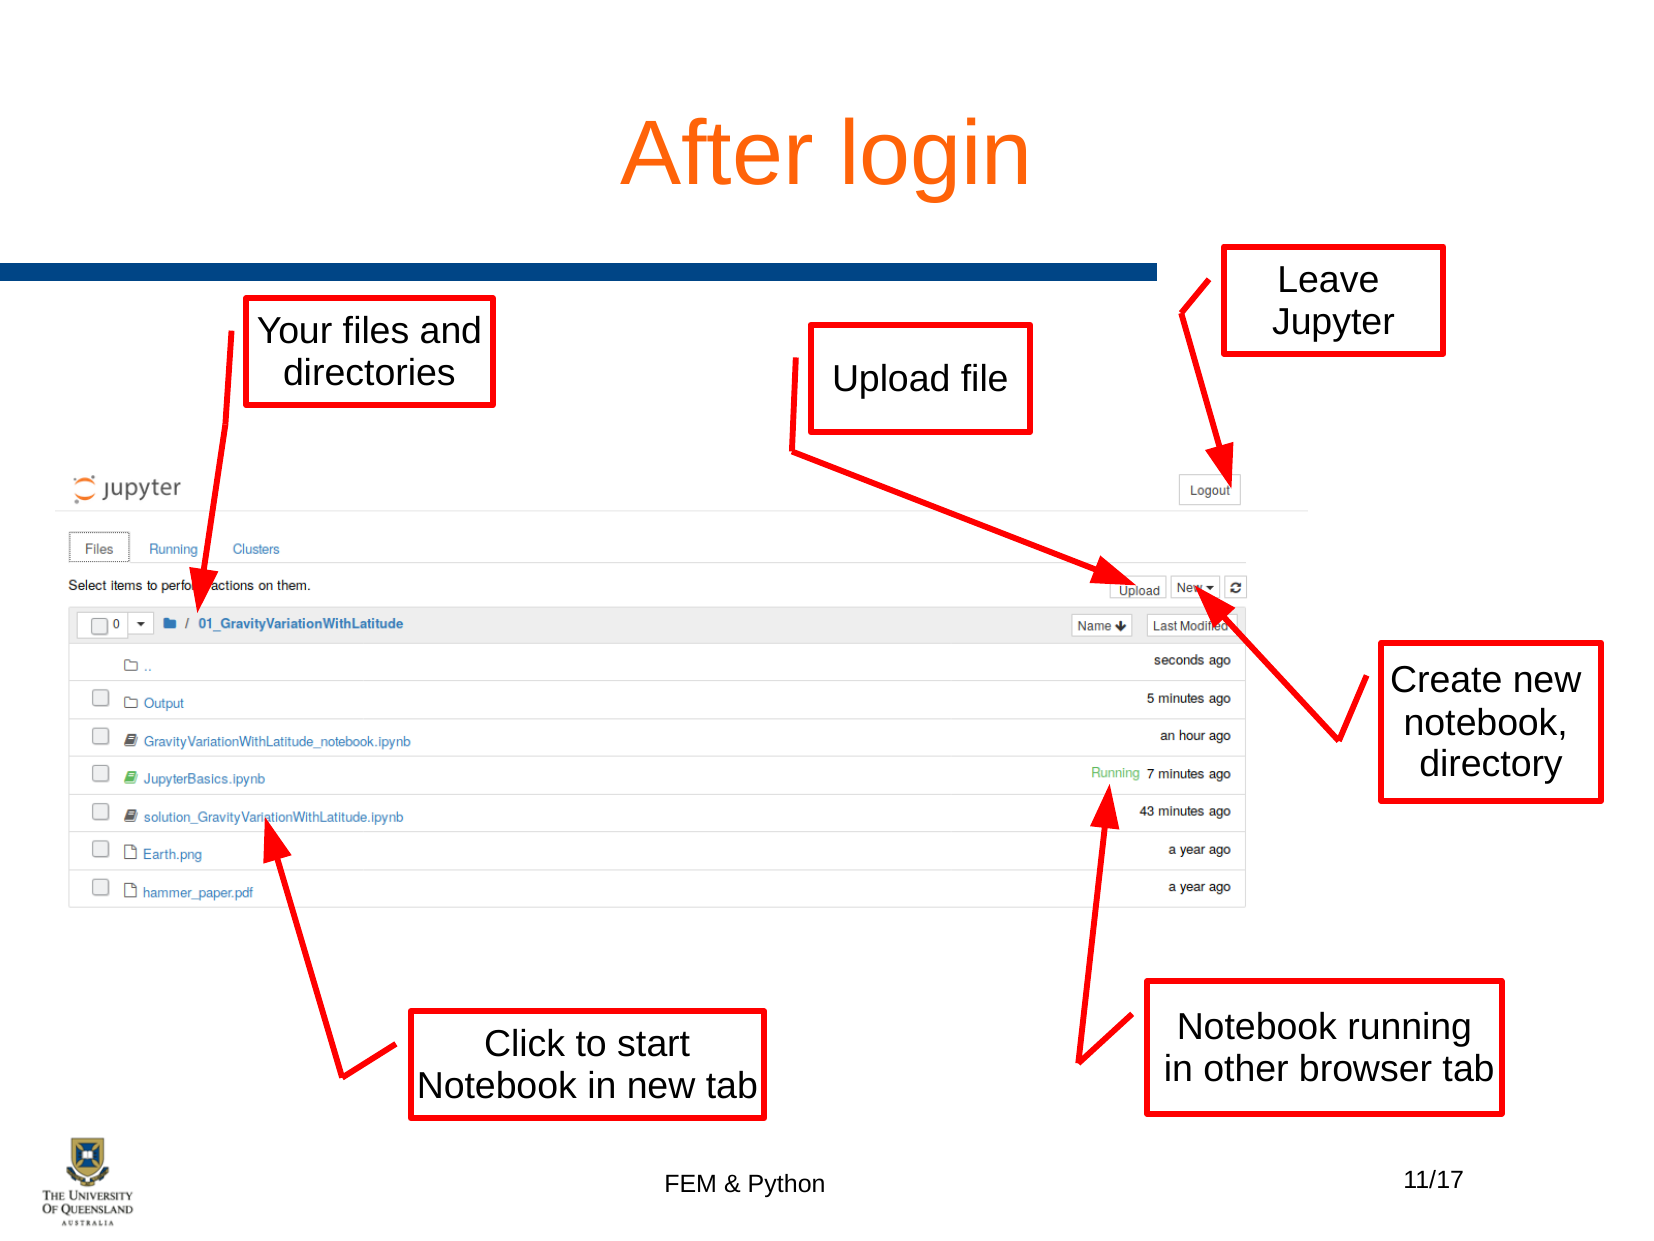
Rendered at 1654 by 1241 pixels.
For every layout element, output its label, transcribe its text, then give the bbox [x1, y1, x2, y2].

text_box Notebook running in other browser tab [1147, 981, 1502, 1114]
text_box Create new notebook, directory [1381, 643, 1601, 801]
text_box Your files and directories [246, 298, 493, 405]
picture [35, 1133, 142, 1235]
title After login [82, 49, 1571, 257]
picture [55, 469, 1308, 976]
text_box Click to start Notebook in new tab [411, 1011, 764, 1118]
text_box Leave Jupyter [1224, 247, 1443, 354]
text_box Upload file [811, 325, 1030, 432]
